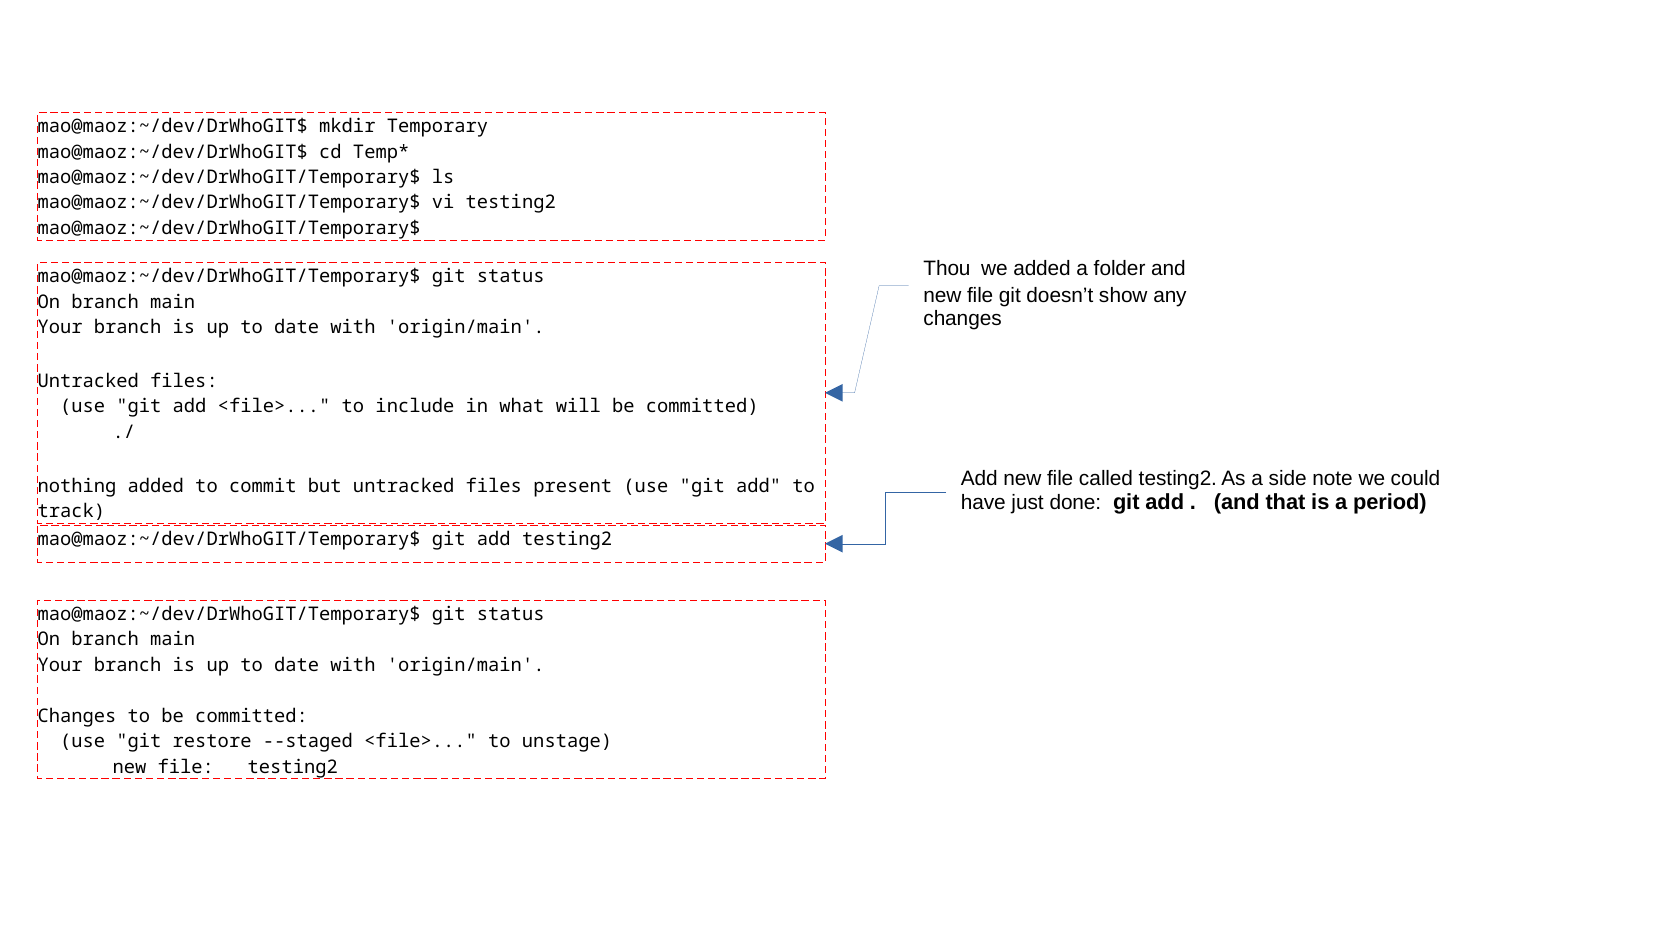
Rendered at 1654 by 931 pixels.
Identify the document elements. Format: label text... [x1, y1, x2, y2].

text_box mao@maoz:~/dev/DrWhoGIT/Temporary$ git add testing2 [37, 525, 826, 563]
text_box mao@maoz:~/dev/DrWhoGIT/Temporary$ git status On branch main Your branch is up to date with 'origin/main'. Untracked files: (use "git add <file>..." to include in what will be committed) ./ nothing added to commit but untracked files present (use "git add" to track) [37, 262, 826, 491]
text_box Add new file called testing2. As a side note we could have just done: git add . (and that is a period) [946, 459, 1463, 526]
text_box mao@maoz:~/dev/DrWhoGIT$ mkdir Temporary mao@maoz:~/dev/DrWhoGIT$ cd Temp* mao@maoz:~/dev/DrWhoGIT/Temporary$ ls mao@maoz:~/dev/DrWhoGIT/Temporary$ vi testing2 mao@maoz:~/dev/DrWhoGIT/Temporary$ [37, 112, 826, 207]
text_box Thou we added a folder and new file git doesn’t show any changes [908, 234, 1426, 338]
text_box mao@maoz:~/dev/DrWhoGIT/Temporary$ git status On branch main Your branch is up to date with 'origin/main'. Changes to be committed: (use "git restore --staged <file>..." to unstage) new file: testing2 [37, 600, 826, 732]
